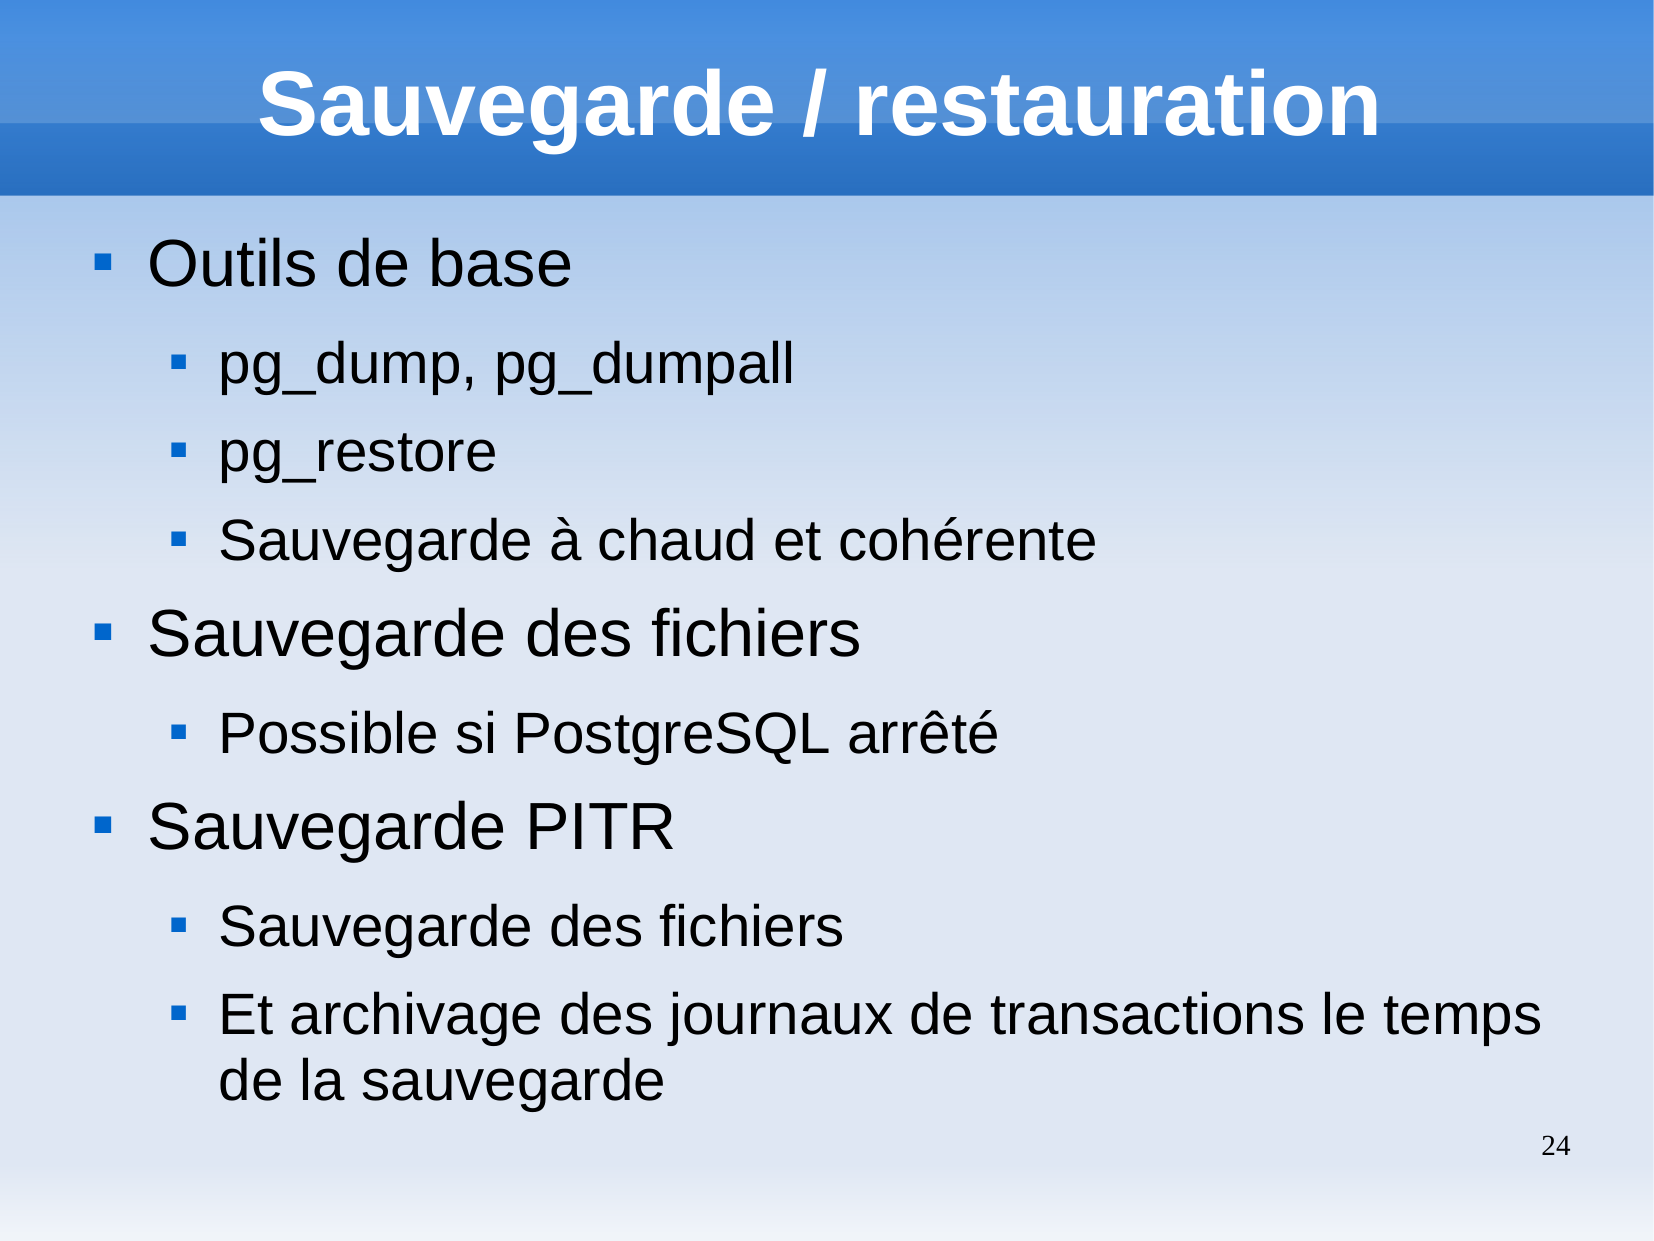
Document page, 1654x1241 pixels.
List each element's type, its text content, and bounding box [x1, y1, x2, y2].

title Sauvegarde / restauration [76, 7, 1565, 200]
picture [0, 0, 1654, 1241]
list Outils de base pg_dump, pg_dumpall pg_restore Sauvegarde à chaud et cohérente Sauvegarde des fichiers Possible si PostgreSQL arrêté Sauvegarde PITR Sauvegarde des fichiers Et archivage des journaux de transactions le temps de la sauvegarde [76, 226, 1565, 1211]
